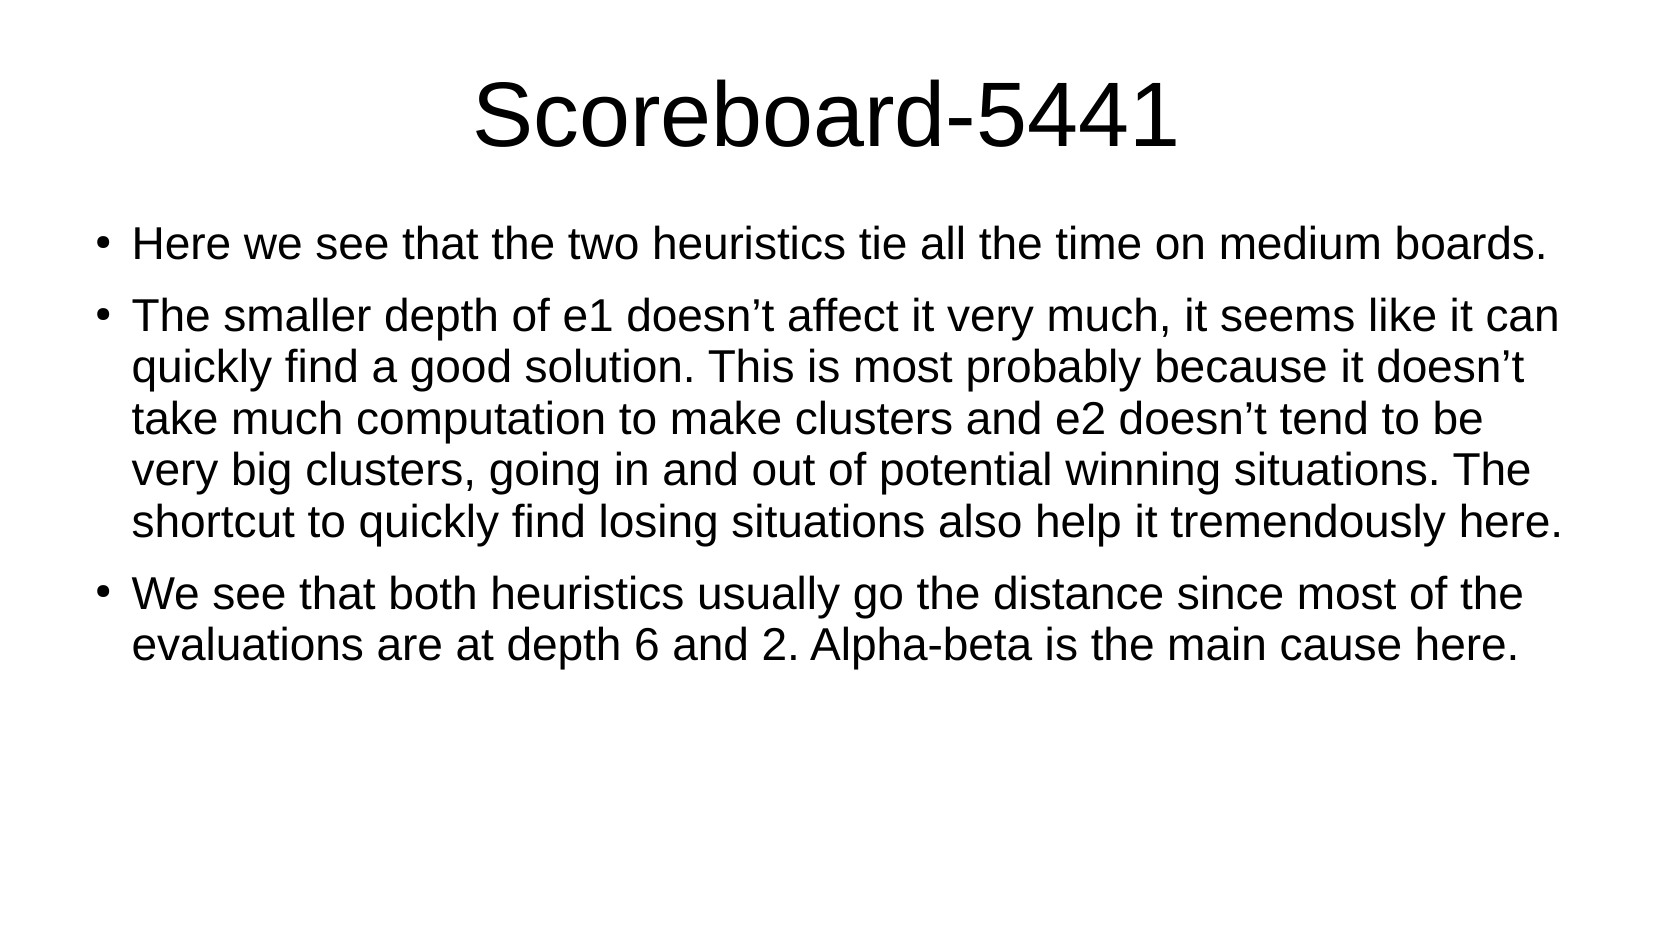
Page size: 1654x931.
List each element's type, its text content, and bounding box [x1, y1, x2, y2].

list Here we see that the two heuristics tie all the time on medium boards. The smaller depth of e1 doesn’t affect it very much, it seems like it can quickly find a good solution. This is most probably because it doesn’t take much computation to make clusters and e2 doesn’t tend to be very big clusters, going in and out of potential winning situations. The shortcut to quickly find losing situations also help it tremendously here. We see that both heuristics usually go the distance since most of the evaluations are at depth 6 and 2. Alpha-beta is the main cause here. [82, 217, 1571, 758]
title Scoreboard-5441 [82, 37, 1571, 193]
